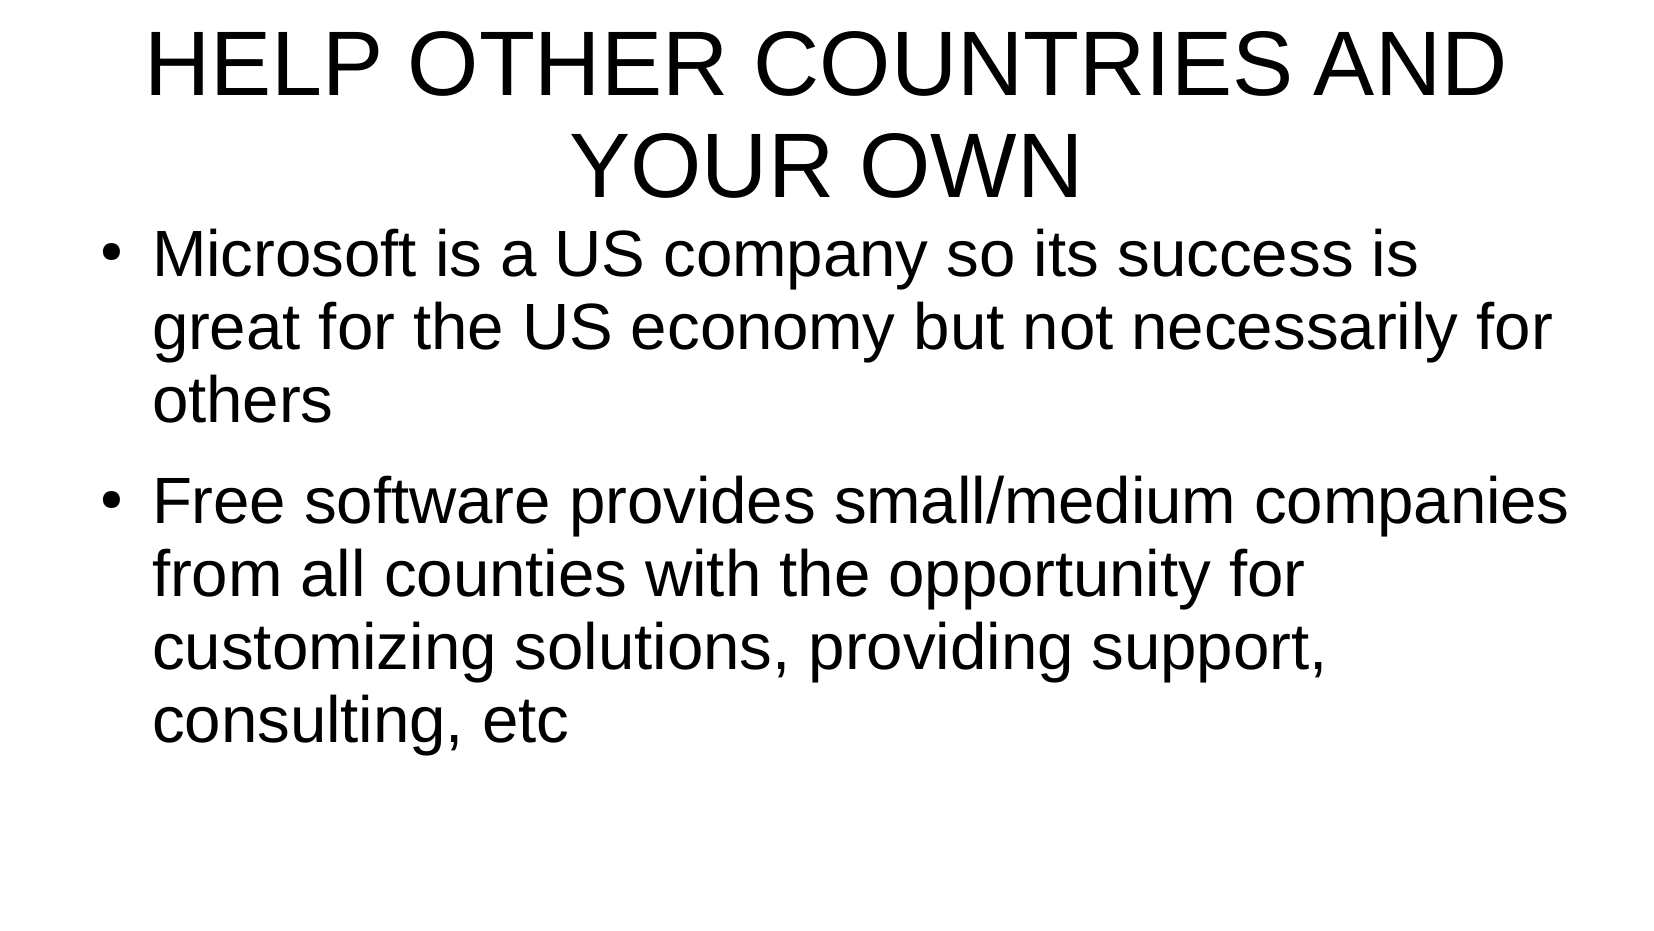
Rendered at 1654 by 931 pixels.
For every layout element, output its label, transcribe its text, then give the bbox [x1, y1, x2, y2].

list Microsoft is a US company so its success is great for the US economy but not necessarily for others Free software provides small/medium companies from all counties with the opportunity for customizing solutions, providing support, consulting, etc [82, 217, 1571, 758]
title HELP OTHER COUNTRIES AND YOUR OWN [82, 12, 1571, 217]
